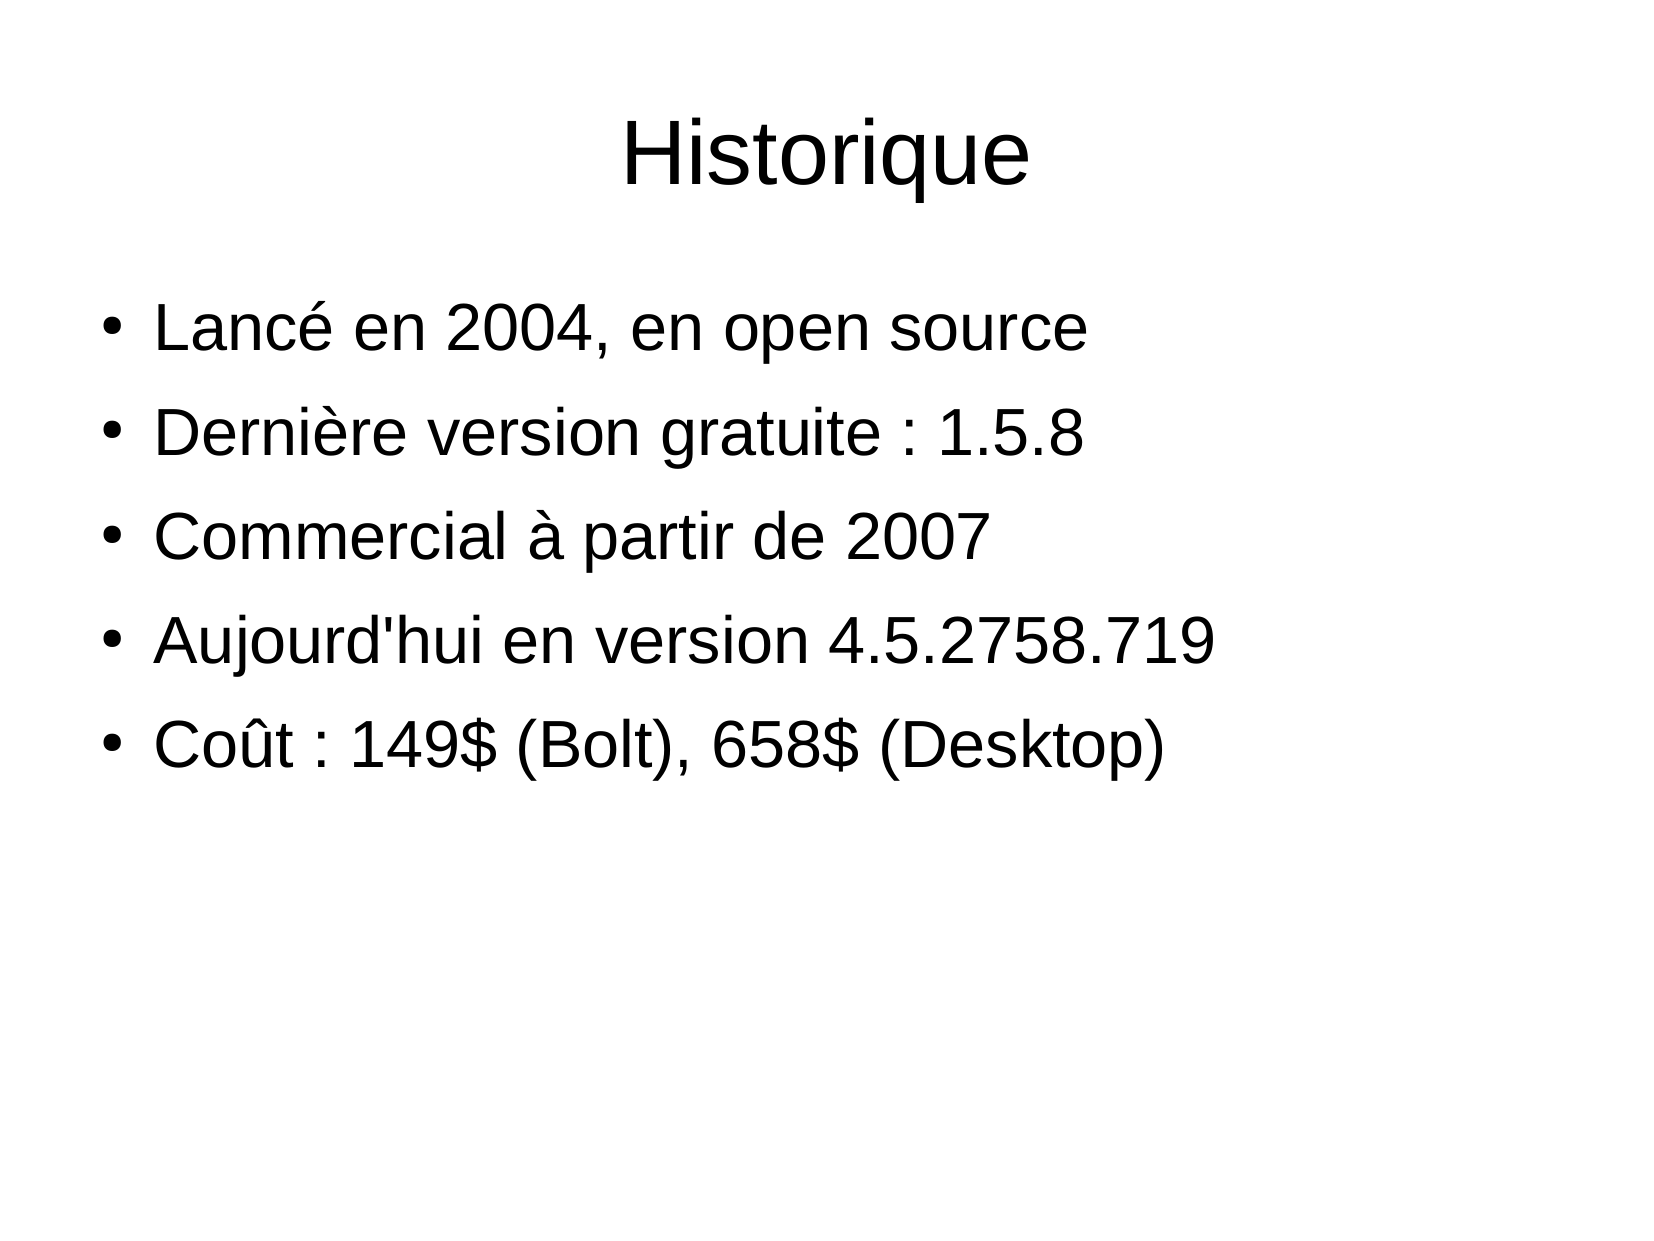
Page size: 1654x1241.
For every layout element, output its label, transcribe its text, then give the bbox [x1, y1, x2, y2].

list Lancé en 2004, en open source Dernière version gratuite : 1.5.8 Commercial à partir de 2007 Aujourd'hui en version 4.5.2758.719 Coût : 149$ (Bolt), 658$ (Desktop) [82, 290, 1571, 1010]
title Historique [82, 49, 1571, 257]
